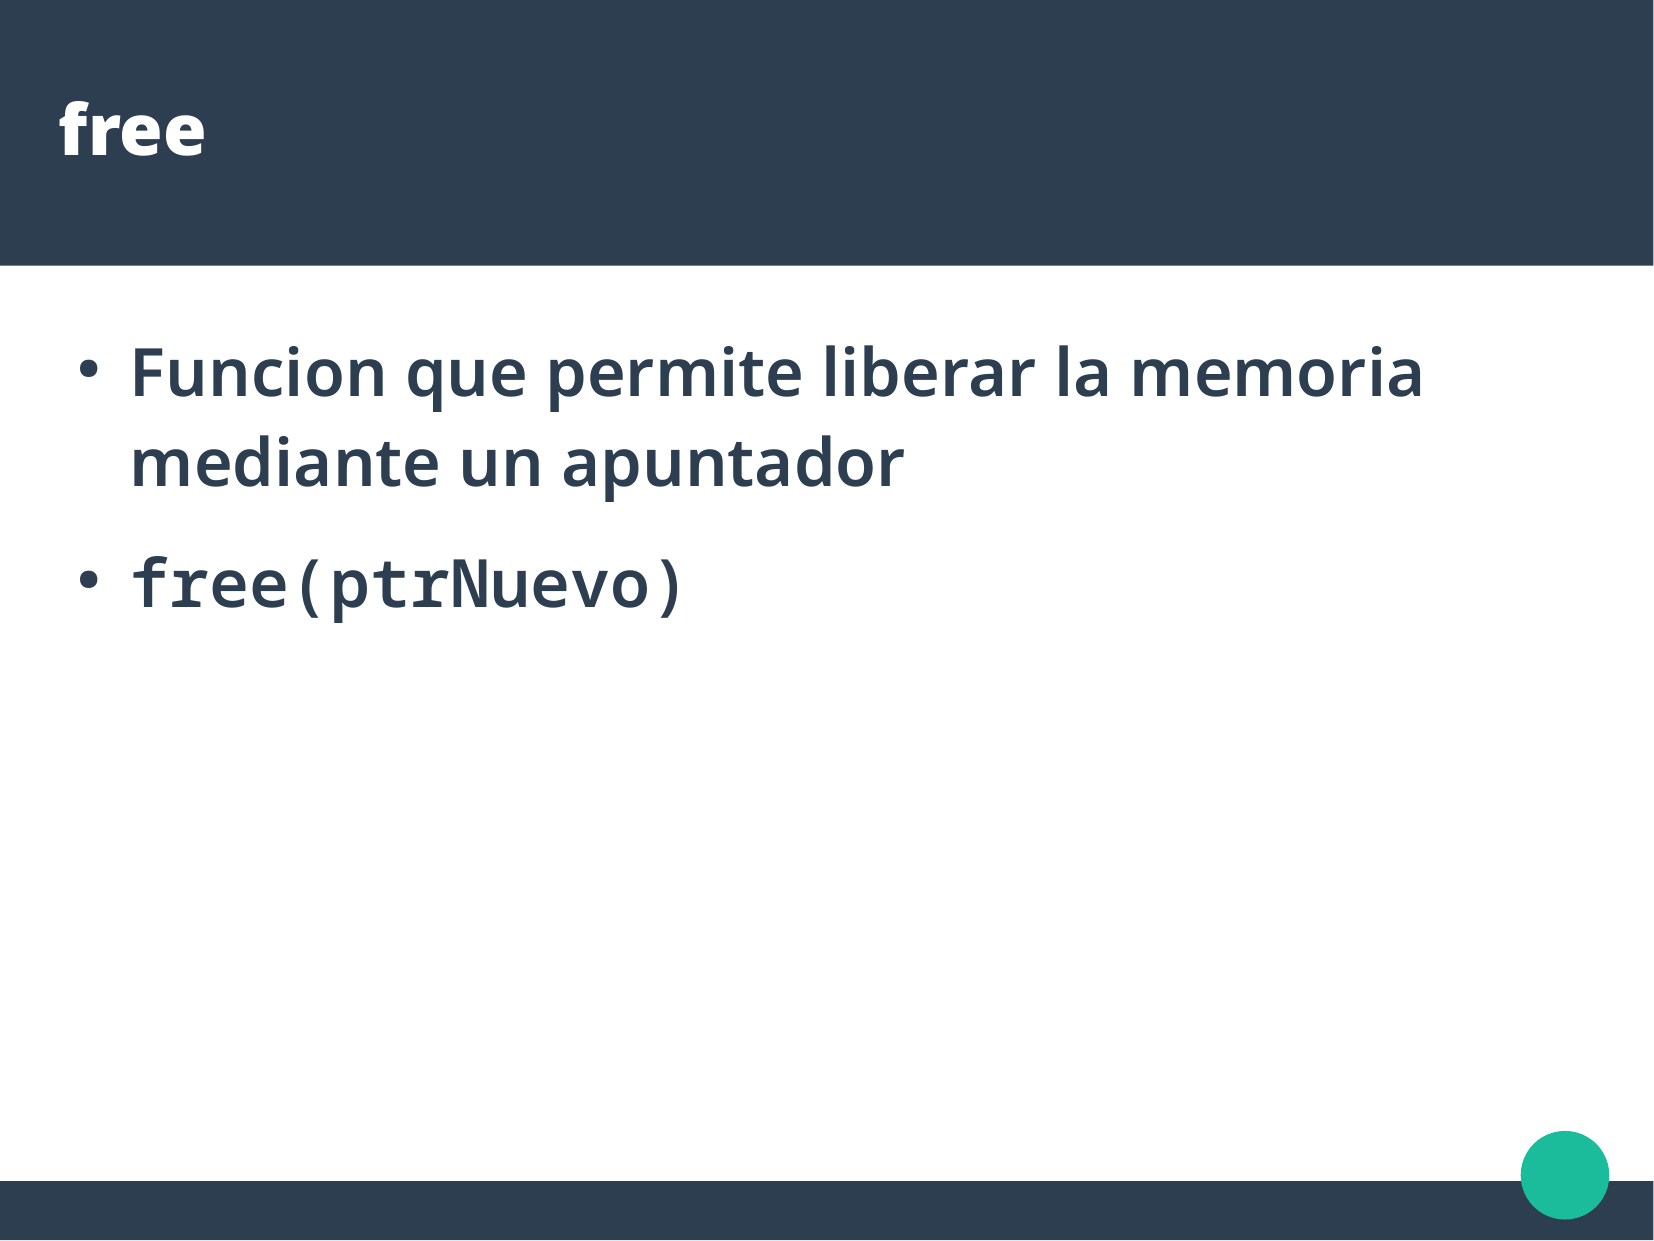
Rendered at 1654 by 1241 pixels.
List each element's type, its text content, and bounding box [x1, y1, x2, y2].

title free [59, 49, 1595, 207]
list Funcion que permite liberar la memoria mediante un apuntador free(ptrNuevo) [59, 324, 1595, 1152]
